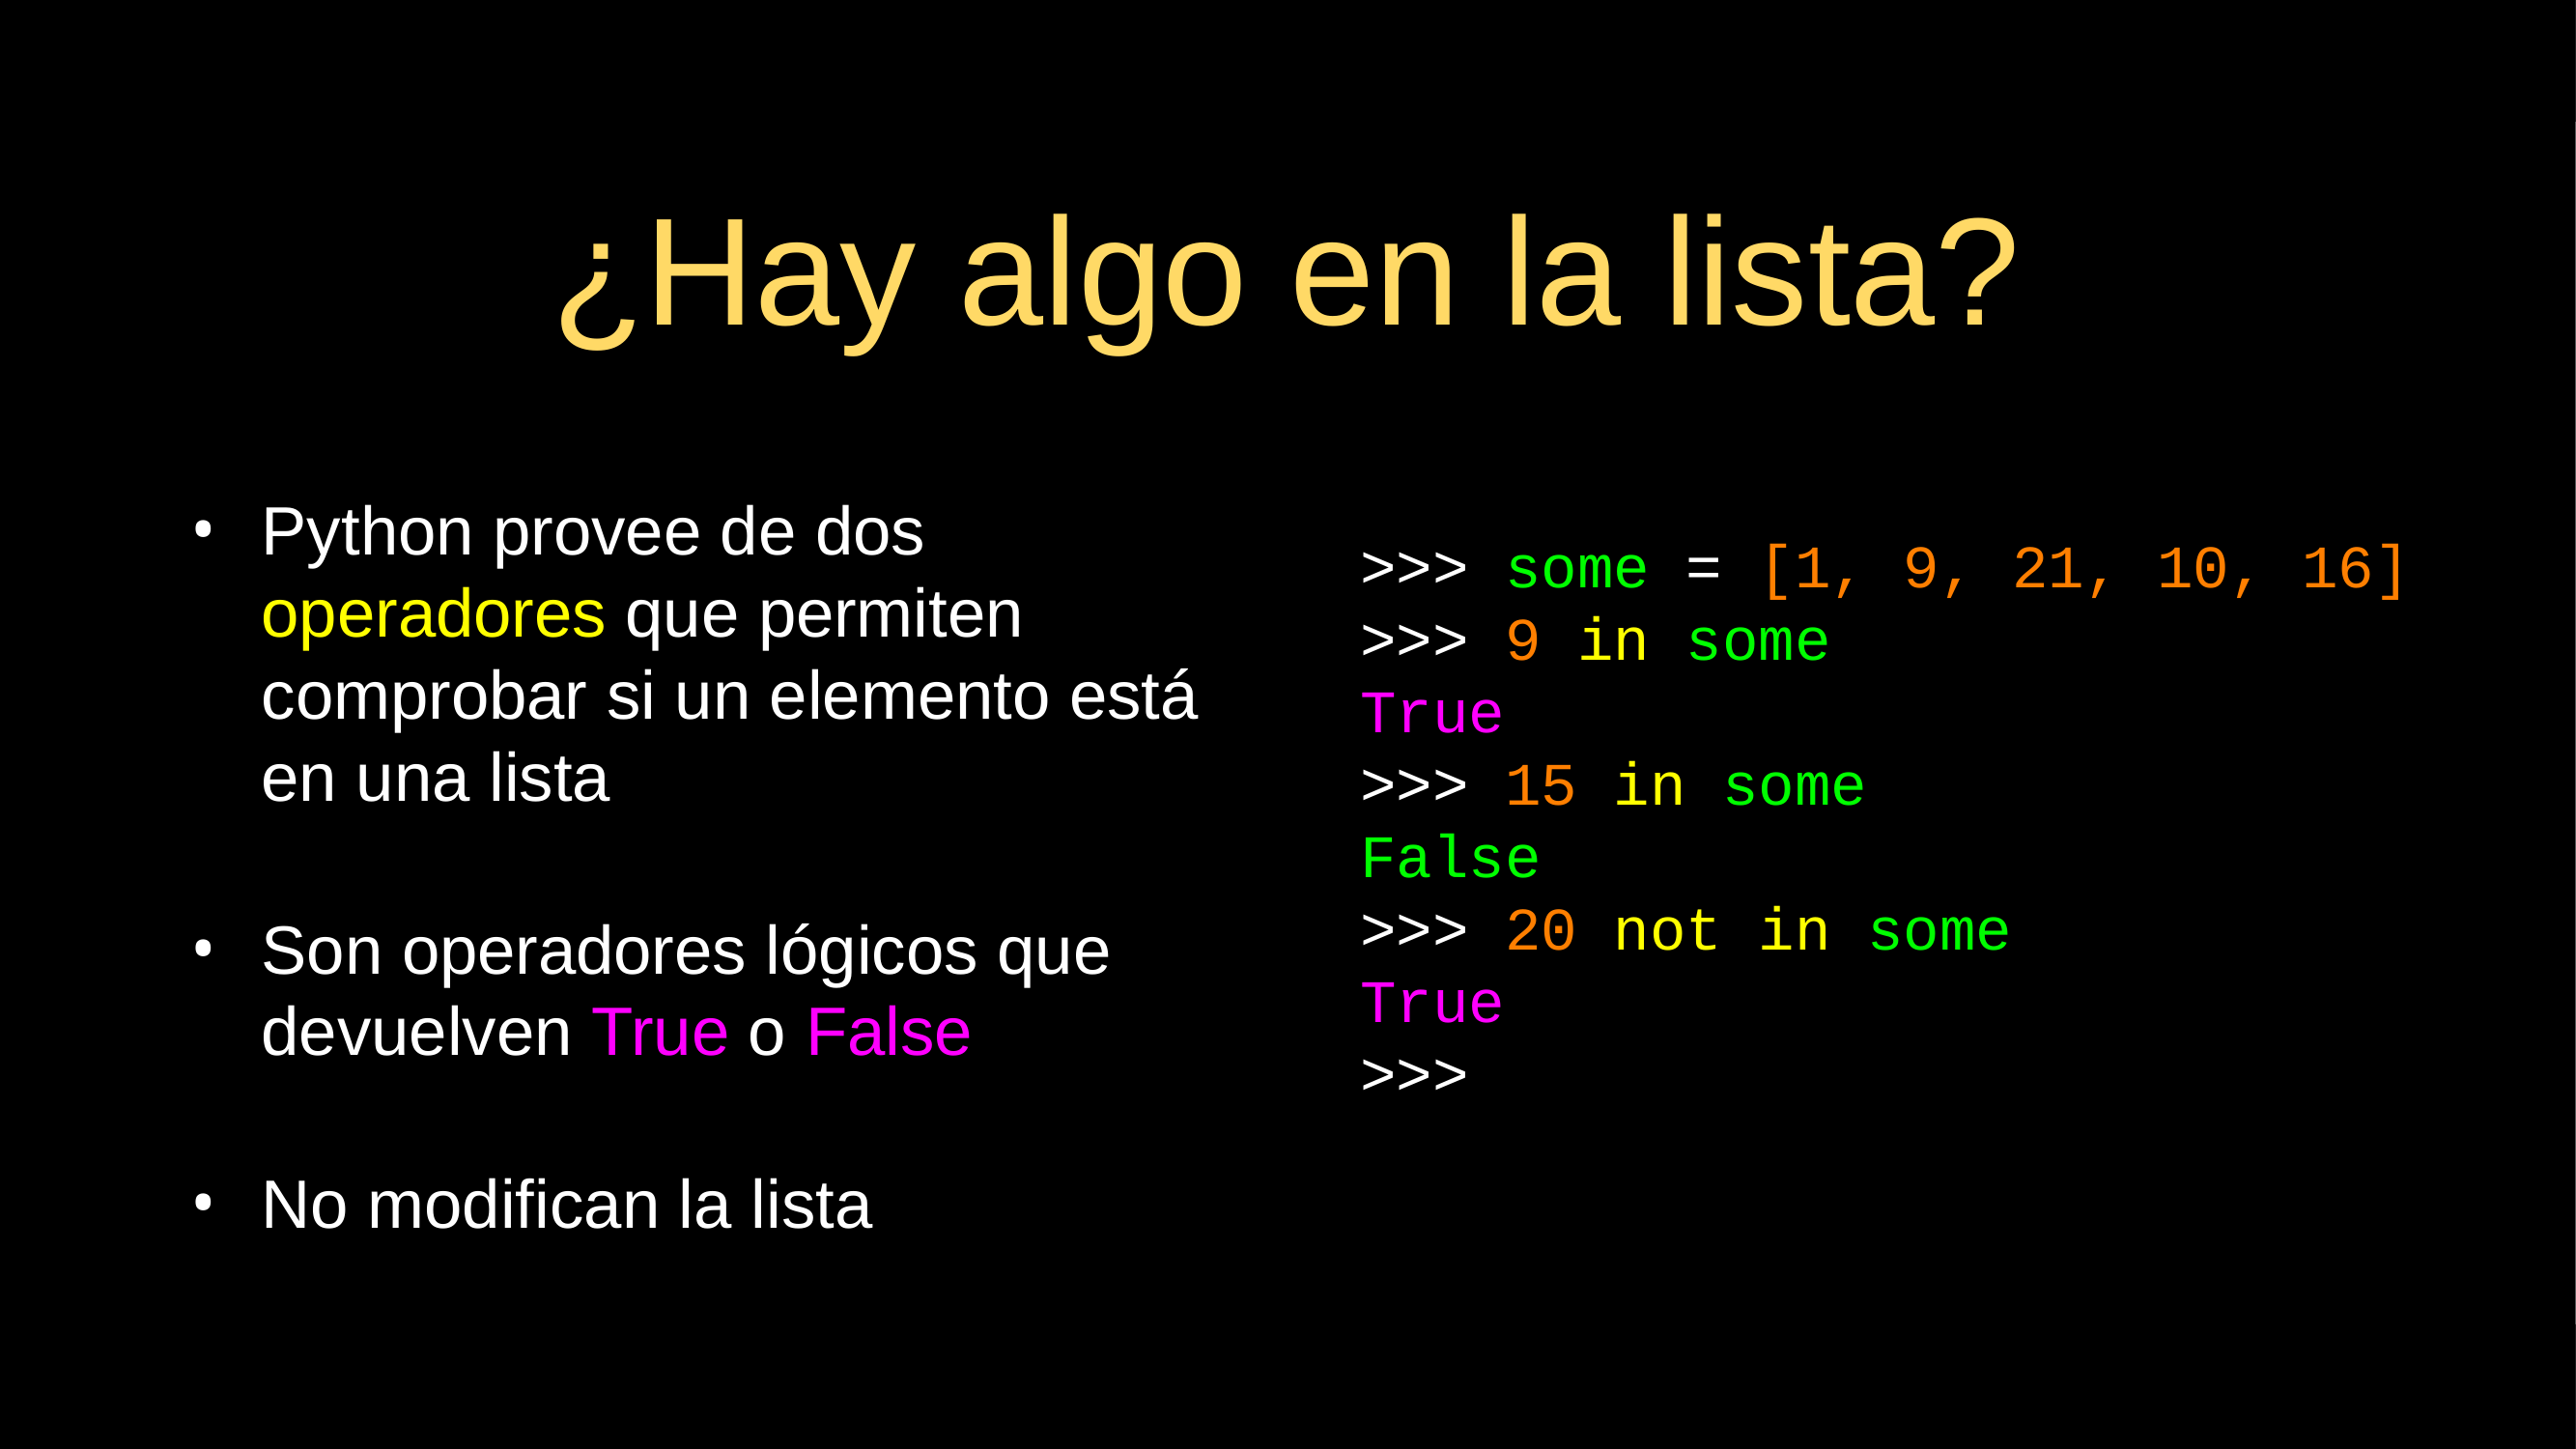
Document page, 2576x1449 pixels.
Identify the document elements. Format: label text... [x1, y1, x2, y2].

text_box >>> some = [1, 9, 21, 10, 16] >>> 9 in some True >>> 15 in some False >>> 20 not in some True >>> [1360, 466, 2490, 1169]
title ¿Hay algo en la lista? [183, 125, 2391, 403]
list Python provee de dos operadores que permiten comprobar si un elemento está en una lista Son operadores lógicos que devuelven True o False No modifican la lista [183, 412, 1225, 1317]
